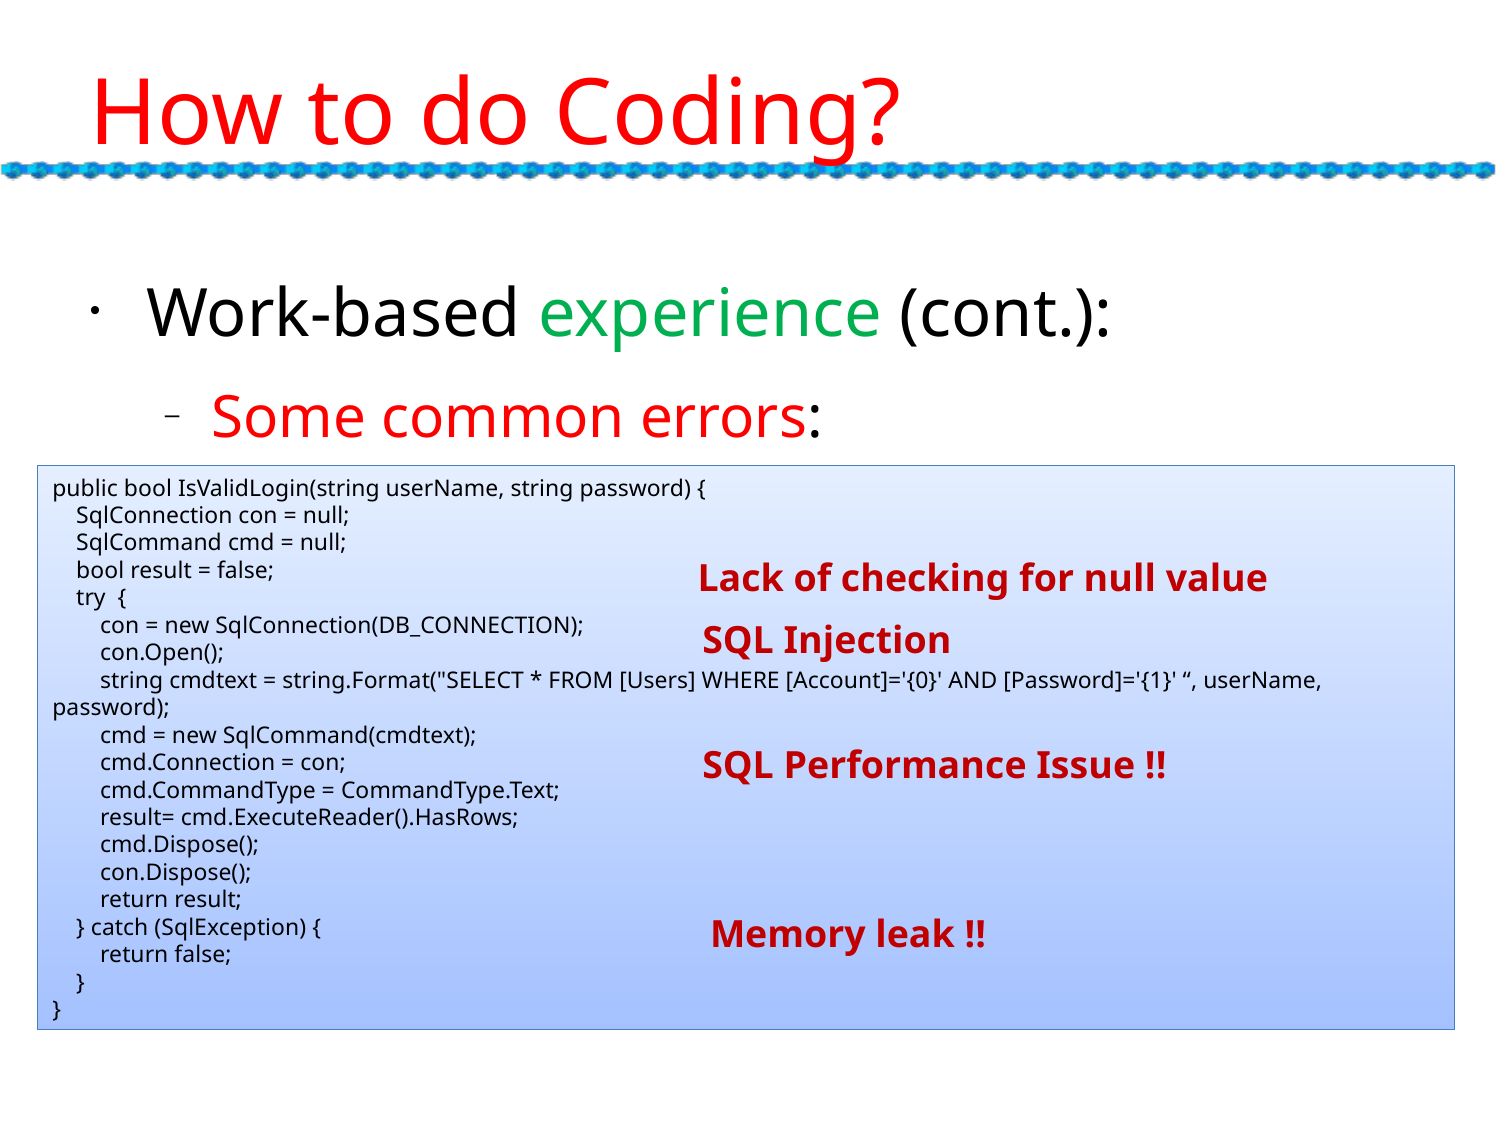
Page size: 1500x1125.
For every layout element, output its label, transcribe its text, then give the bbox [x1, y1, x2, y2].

text_box public bool IsValidLogin(string userName, string password) { SqlConnection con = null; SqlCommand cmd = null; bool result = false; try { con = new SqlConnection(DB_CONNECTION); con.Open(); string cmdtext = string.Format("SELECT * FROM [Users] WHERE [Account]='{0}' AND [Password]='{1}' “, userName, password); cmd = new SqlCommand(cmdtext); cmd.Connection = con; cmd.CommandType = CommandType.Text; result= cmd.ExecuteReader().HasRows; cmd.Dispose(); con.Dispose(); return result; } catch (SqlException) { return false; } } [37, 465, 1455, 1030]
text_box SQL Performance Issue !! [687, 699, 1368, 794]
picture [0, 161, 75, 181]
text_box SQL Injection [687, 574, 1368, 669]
text_box Memory leak !! [695, 868, 1375, 963]
picture [1425, 161, 1499, 181]
list Work-based experience (cont.): Some common errors: [75, 262, 1425, 465]
text_box Lack of checking for null value [682, 512, 1363, 607]
title How to do Coding? [75, 45, 1425, 233]
